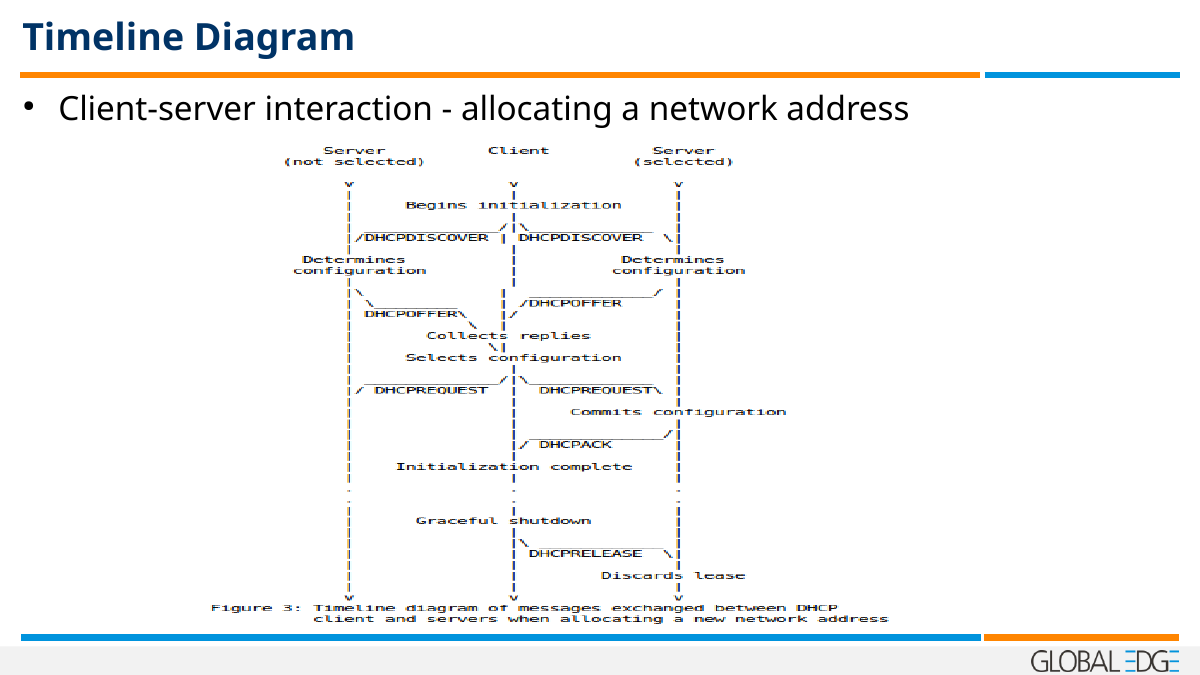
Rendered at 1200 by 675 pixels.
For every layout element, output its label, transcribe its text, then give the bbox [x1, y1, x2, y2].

picture [188, 141, 910, 626]
text_box Client-server interaction - allocating a network address [8, 77, 1154, 136]
picture [1031, 650, 1179, 672]
title Timeline Diagram [12, 9, 1088, 63]
